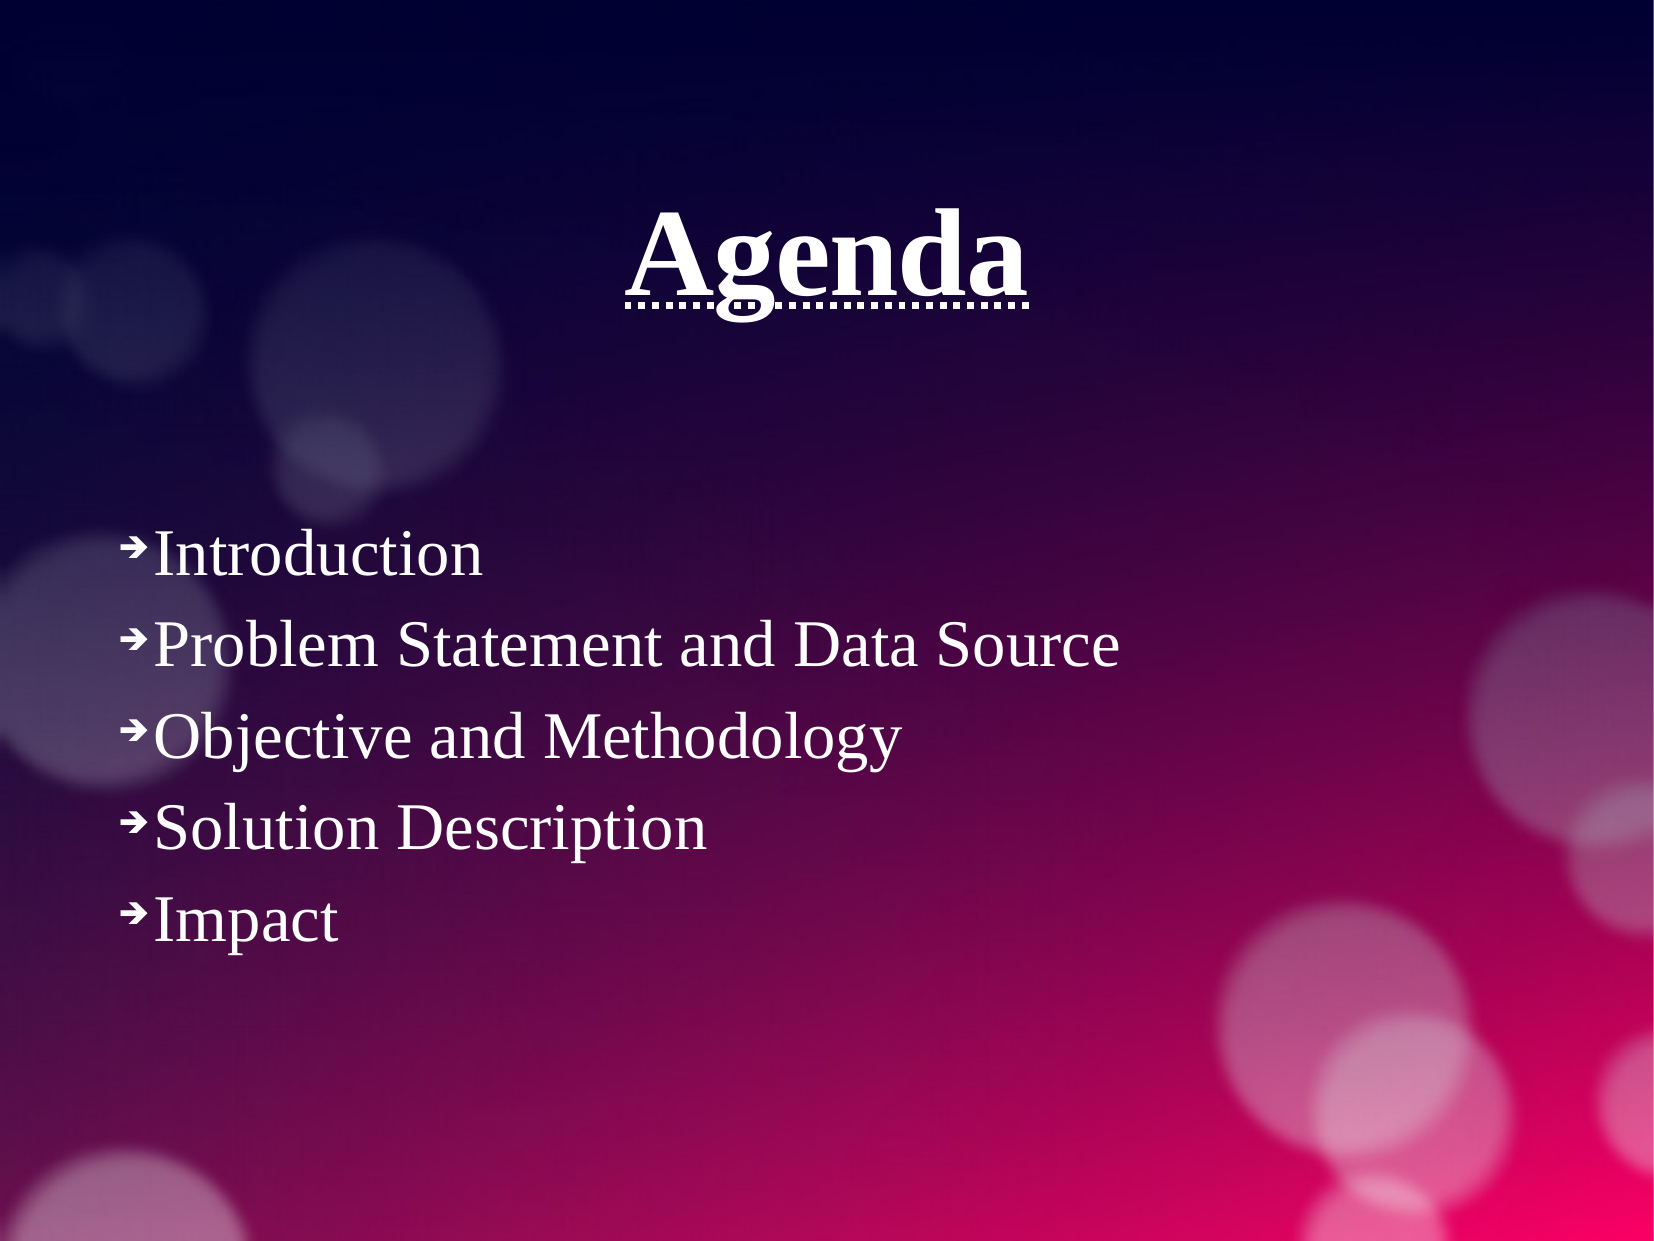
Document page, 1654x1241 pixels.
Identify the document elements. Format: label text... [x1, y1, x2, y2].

subtitle Introduction Problem Statement and Data Source Objective and Methodology Solution Description Impact [118, 437, 1607, 1040]
title Agenda [82, 118, 1571, 402]
picture [0, 0, 1654, 1241]
